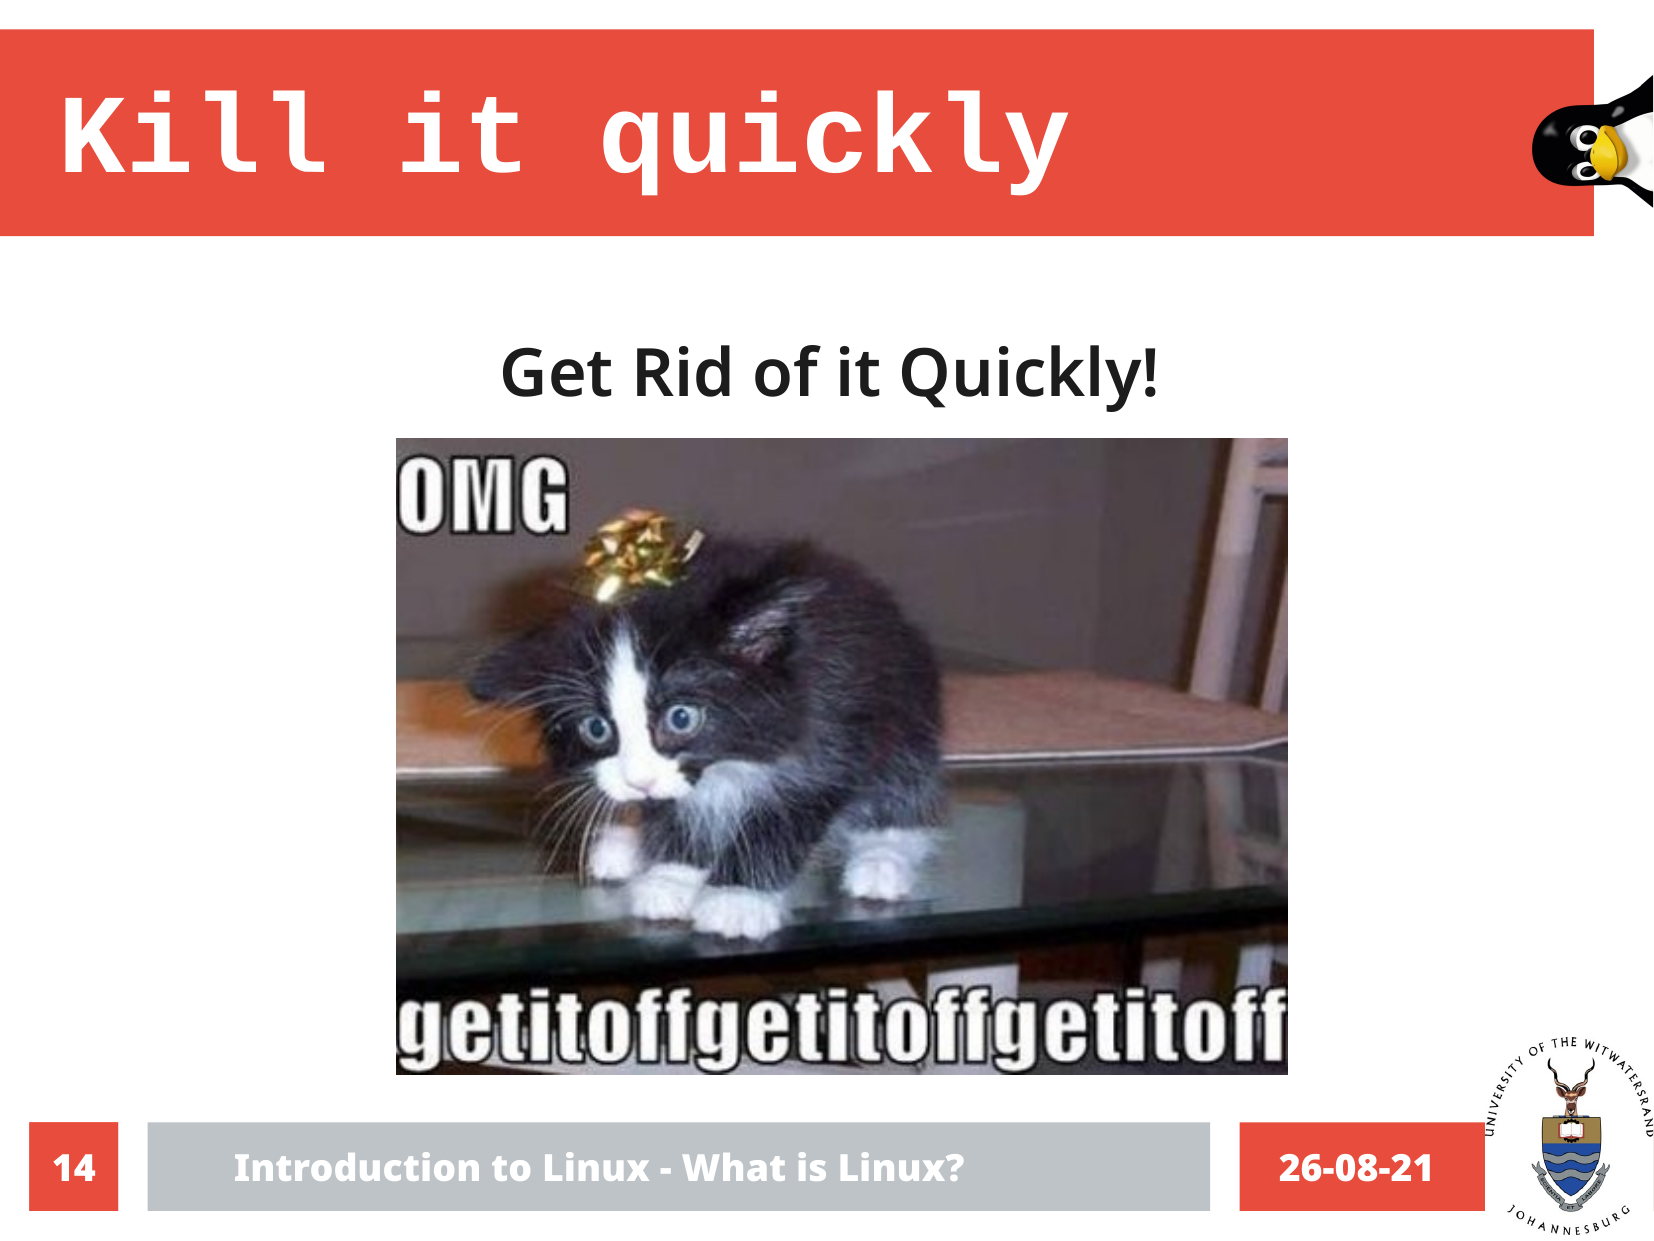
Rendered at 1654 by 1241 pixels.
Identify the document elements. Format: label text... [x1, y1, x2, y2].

title Kill it quickly [58, 59, 1594, 207]
picture [396, 438, 1288, 1075]
picture [1515, 24, 1654, 276]
list Get Rid of it Quickly! [58, 324, 1565, 1093]
picture [1485, 1037, 1654, 1235]
